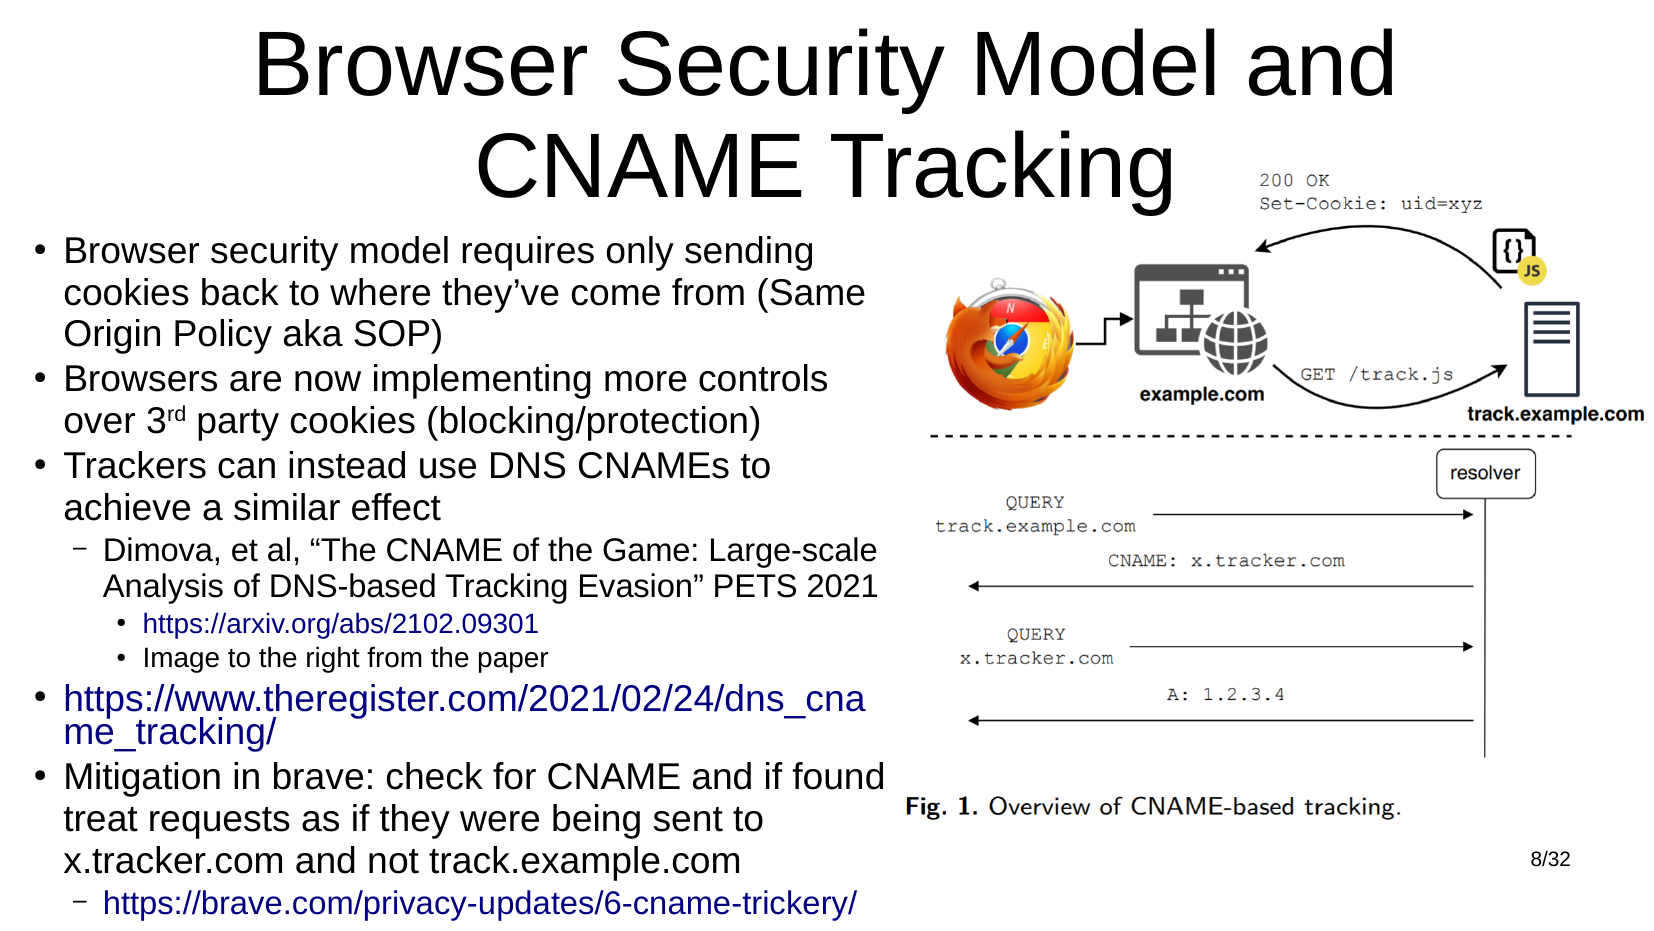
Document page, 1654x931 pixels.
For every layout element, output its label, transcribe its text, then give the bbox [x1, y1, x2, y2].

title Browser Security Model and CNAME Tracking [82, 12, 1571, 218]
picture [844, 120, 1654, 842]
list Browser security model requires only sending cookies back to where they’ve come from (Same Origin Policy aka SOP) Browsers are now implementing more controls over 3rd party cookies (blocking/protection) Trackers can instead use DNS CNAMEs to achieve a similar effect Dimova, et al, “The CNAME of the Game: Large-scale Analysis of DNS-based Tracking Evasion” PETS 2021 https://arxiv.org/abs/2102.09301 Image to the right from the paper https://www.theregister.com/2021/02/24/dns_cname_tracking/ Mitigation in brave: check for CNAME and if found treat requests as if they were being sent to x.tracker.com and not track.example.com https://brave.com/privacy-updates/6-cname-trickery/ [23, 229, 898, 922]
